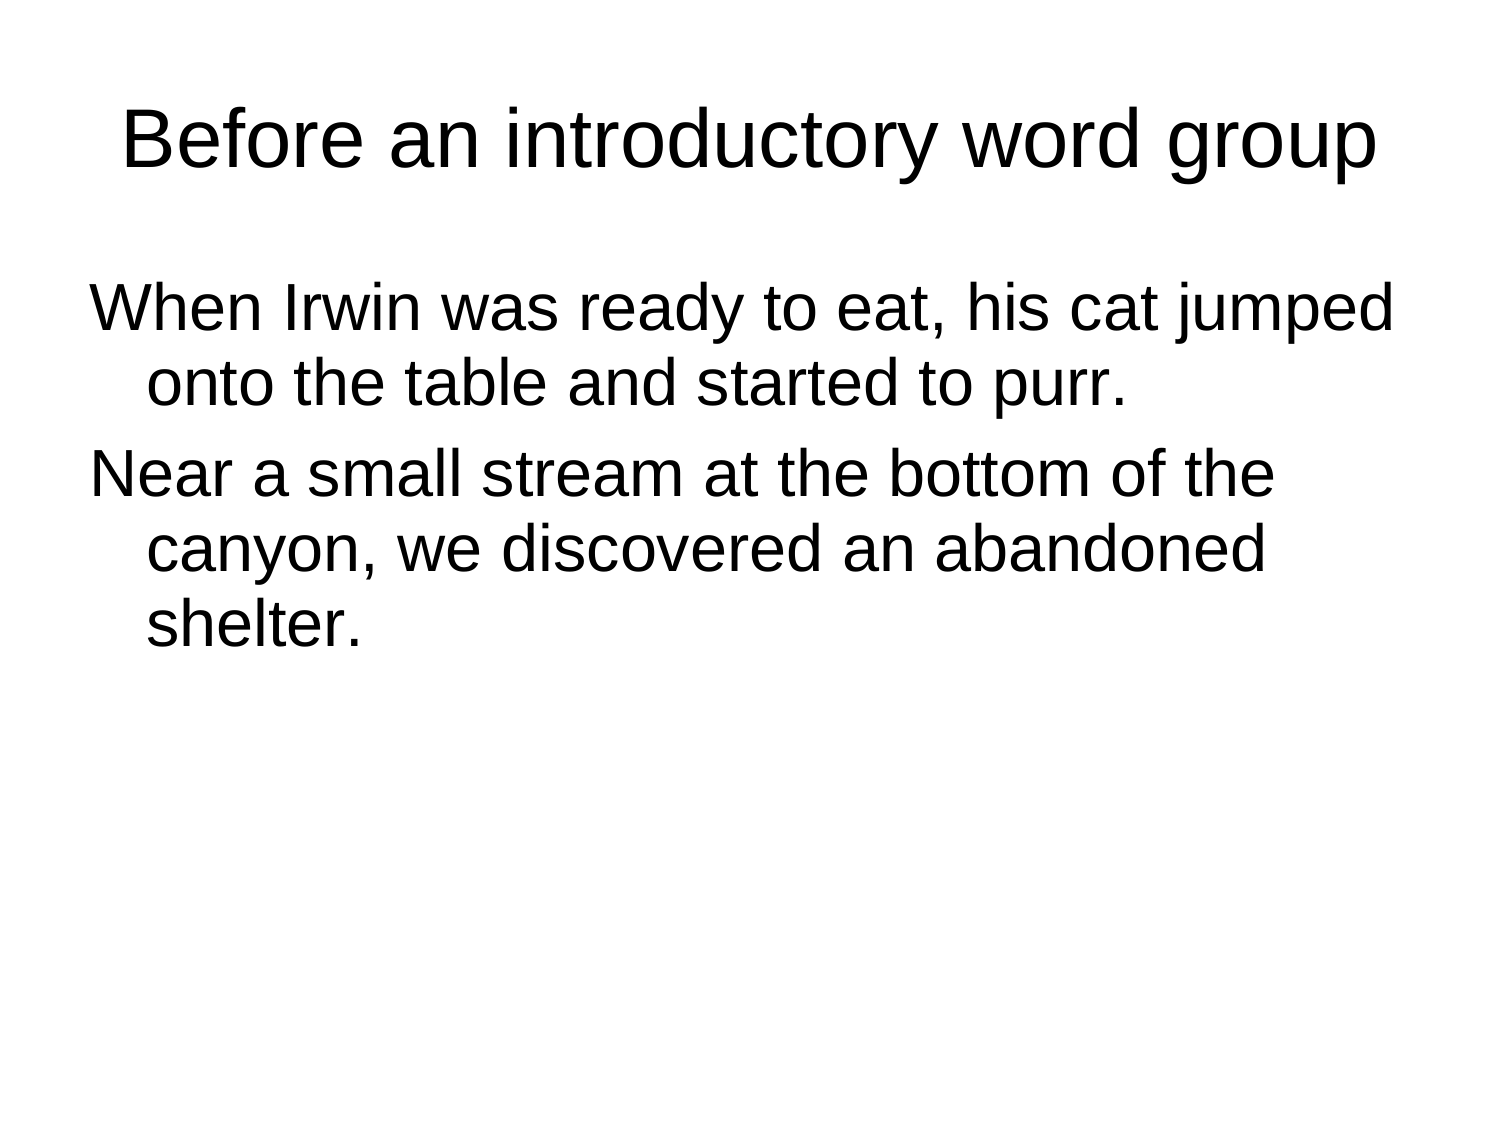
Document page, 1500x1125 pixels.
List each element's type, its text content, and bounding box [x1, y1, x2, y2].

list When Irwin was ready to eat, his cat jumped onto the table and started to purr. Near a small stream at the bottom of the canyon, we discovered an abandoned shelter. [75, 262, 1426, 1006]
title Before an introductory word group [75, 45, 1426, 233]
